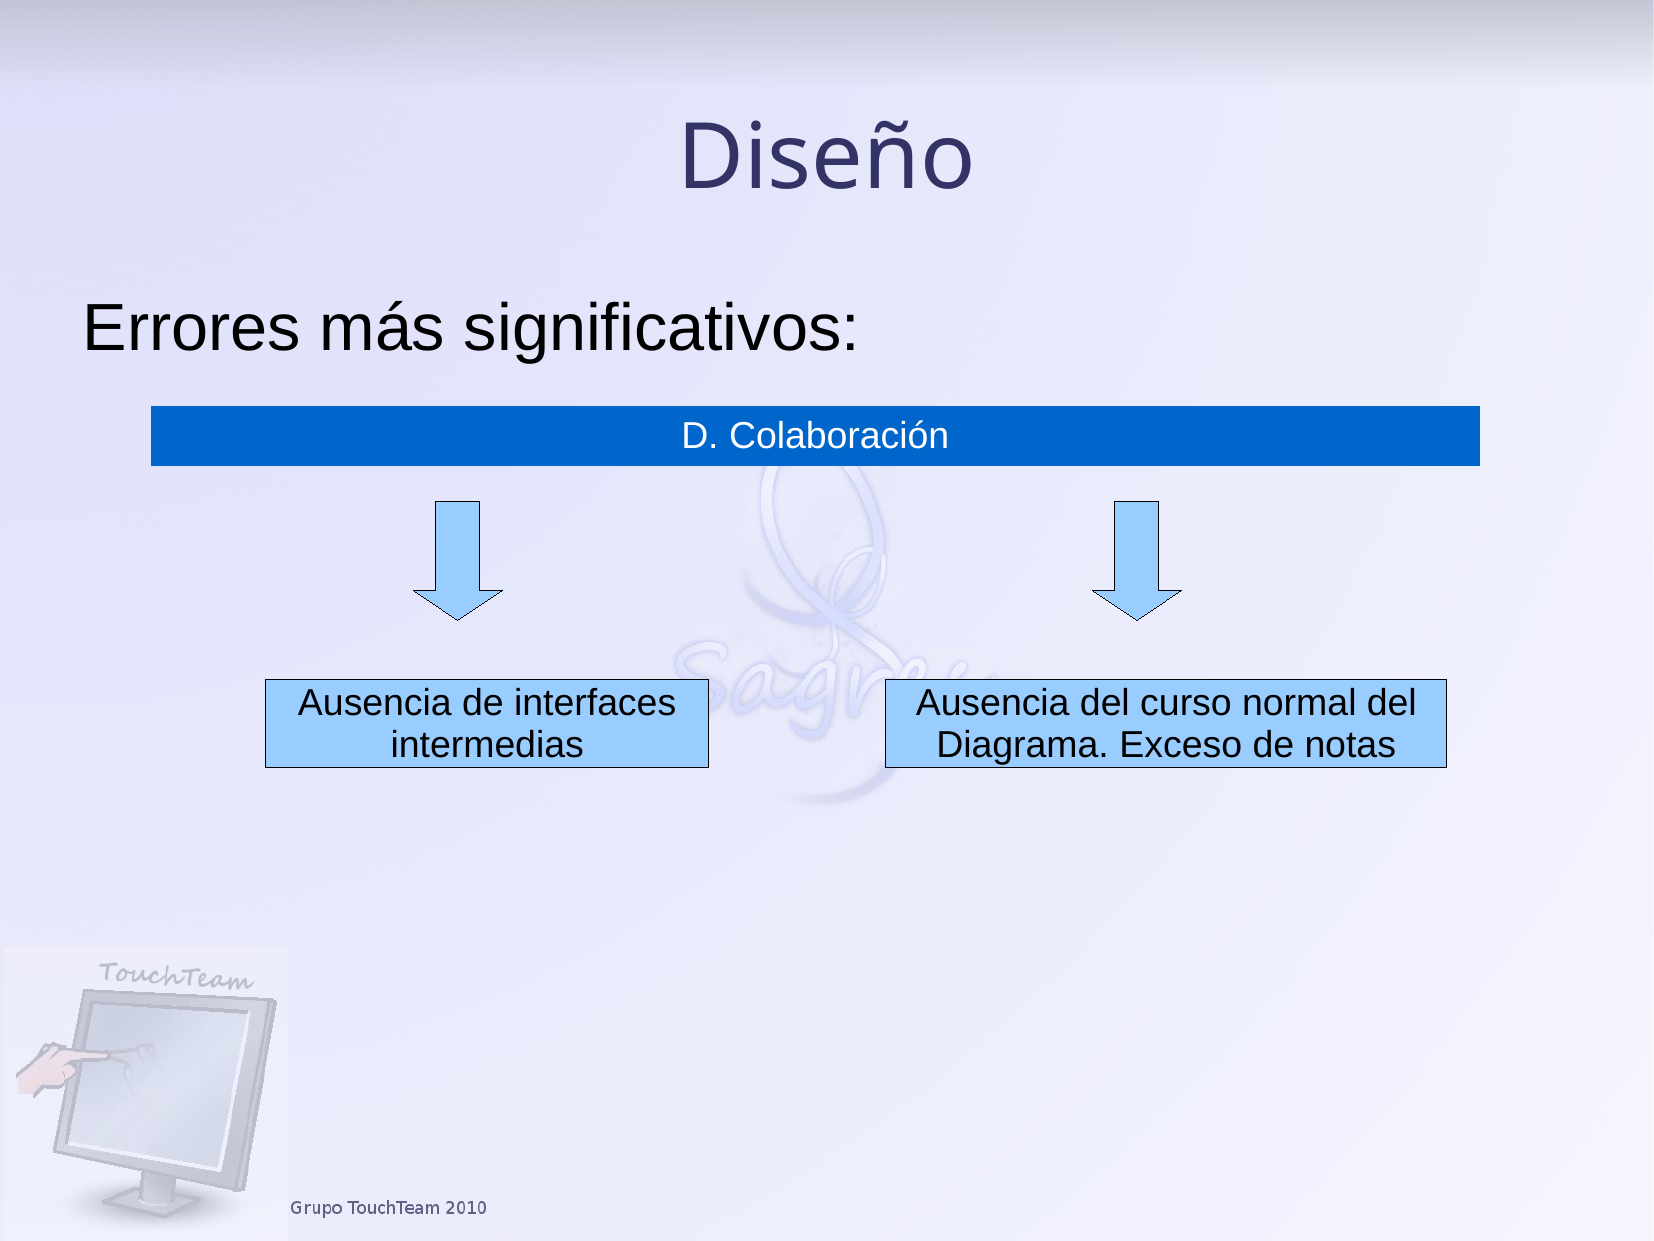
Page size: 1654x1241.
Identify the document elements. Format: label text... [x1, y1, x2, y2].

title Diseño [82, 49, 1571, 257]
table_header D. Colaboración [151, 406, 1480, 466]
text_box [413, 501, 503, 621]
text_box Ausencia de interfaces intermedias [265, 679, 709, 768]
text_box Ausencia del curso normal del Diagrama. Exceso de notas [885, 679, 1447, 768]
list Errores más significativos: [82, 290, 1571, 1109]
picture [0, 0, 1654, 1241]
text_box [1092, 501, 1182, 621]
